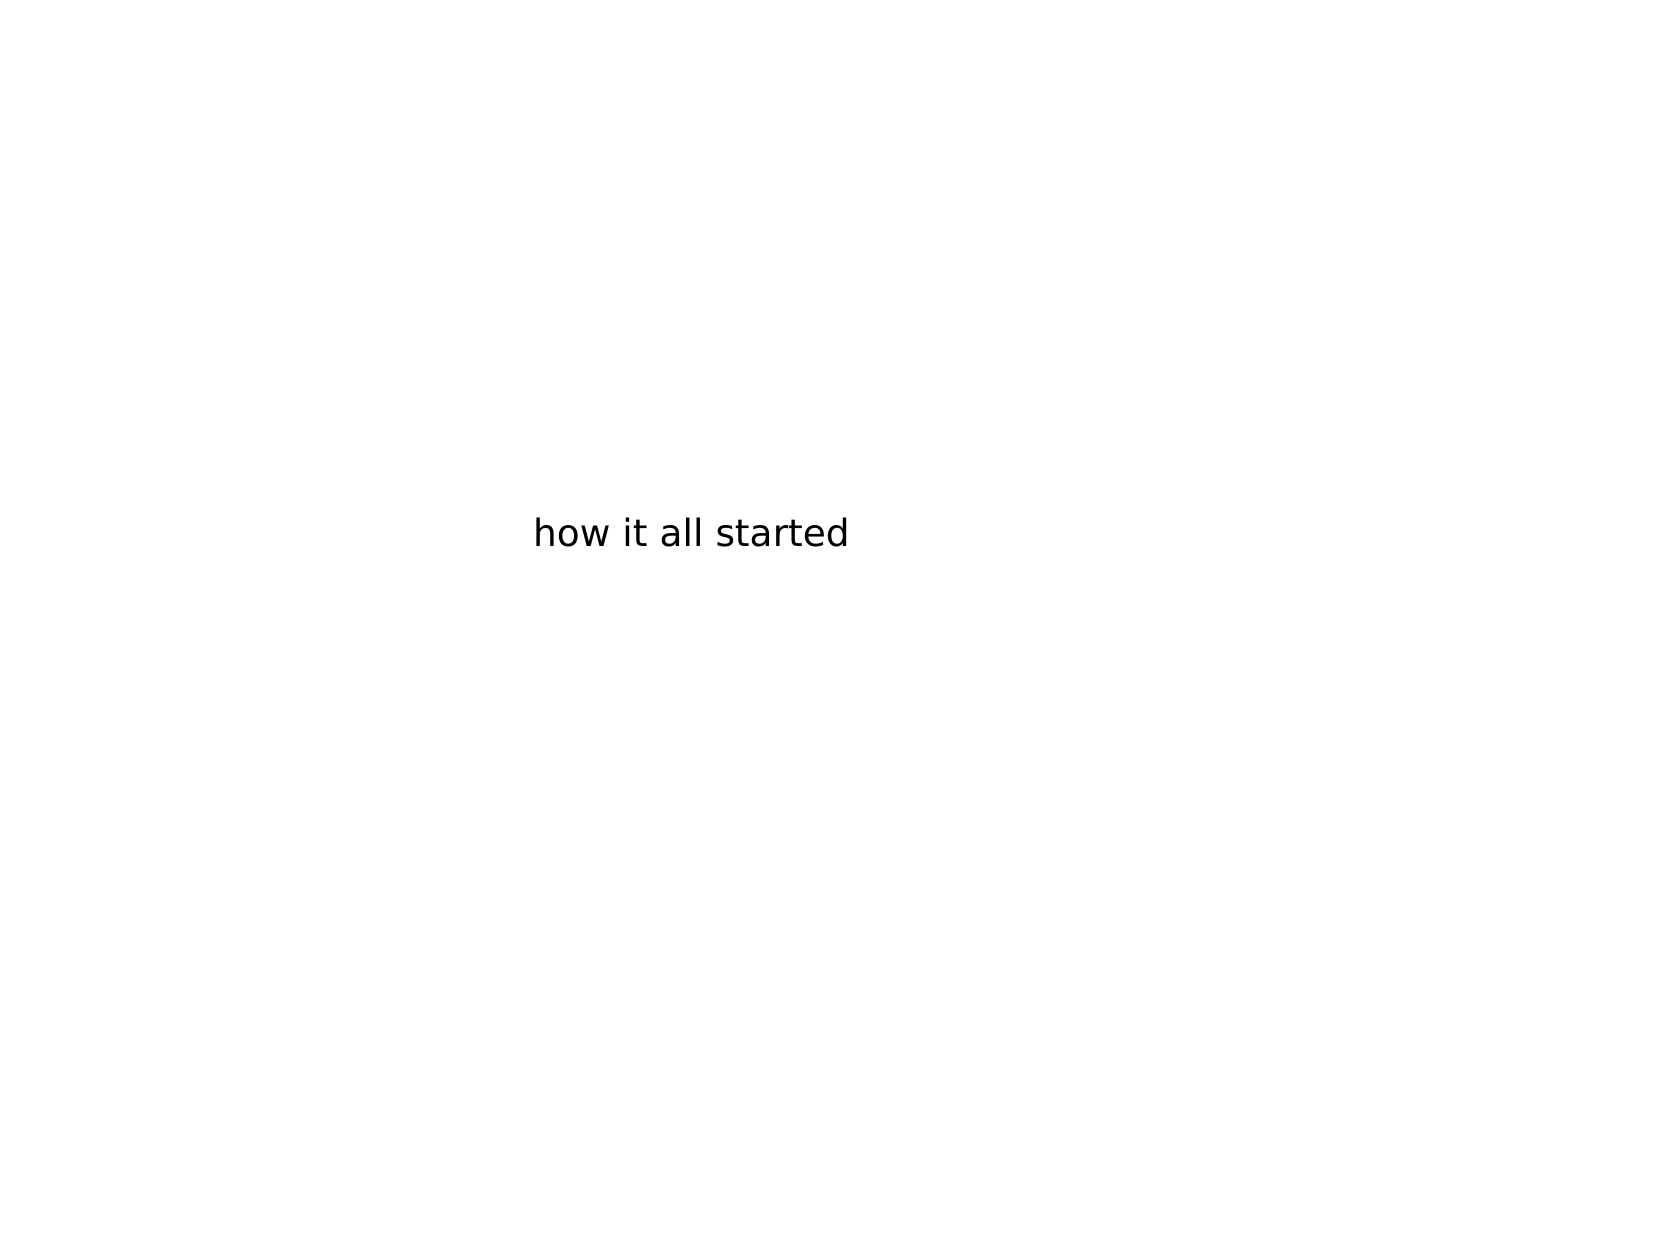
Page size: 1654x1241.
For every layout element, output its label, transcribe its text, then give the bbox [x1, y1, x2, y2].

text_box how it all started [518, 504, 865, 563]
text_box [562, 525, 676, 584]
